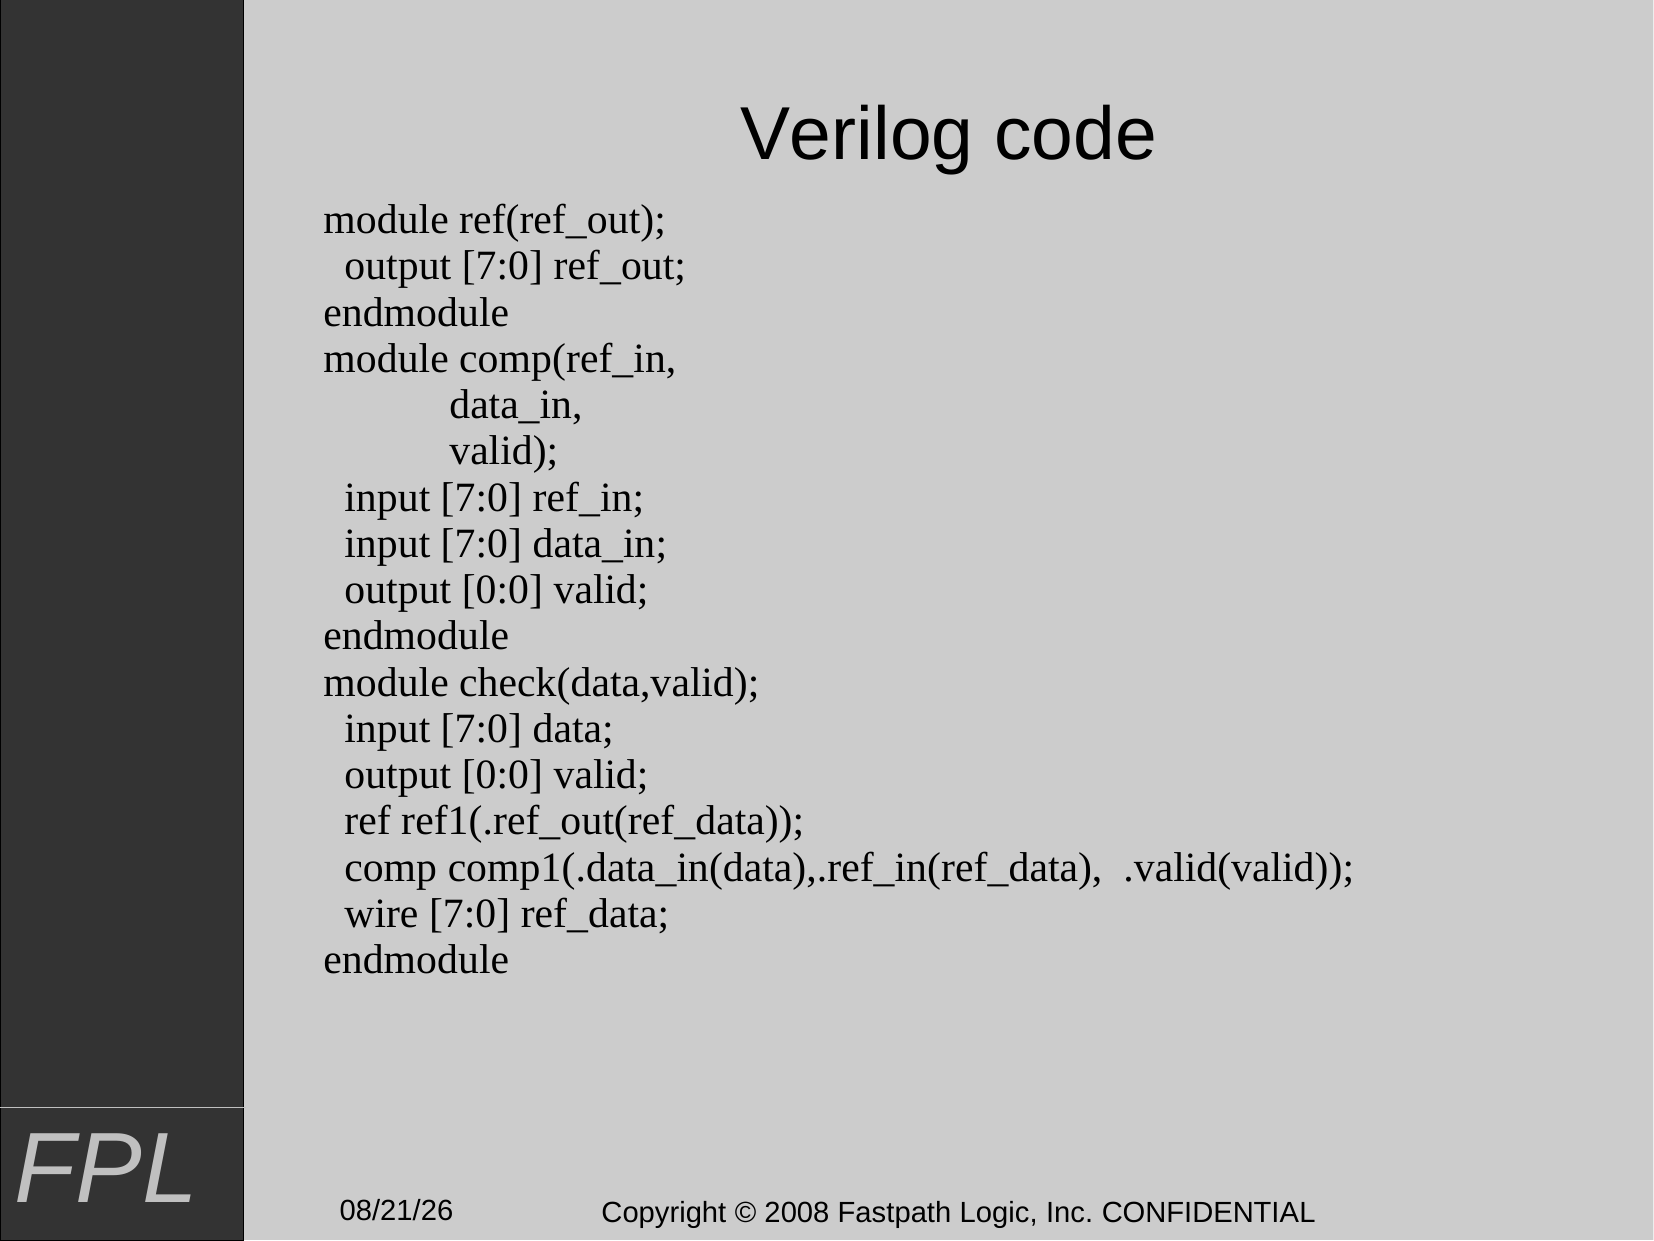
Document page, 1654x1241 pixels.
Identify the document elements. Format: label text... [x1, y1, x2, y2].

title Verilog code [397, 25, 1500, 196]
list module ref(ref_out); output [7:0] ref_out; endmodule module comp(ref_in, data_in, valid); input [7:0] ref_in; input [7:0] data_in; output [0:0] valid; endmodule module check(data,valid); input [7:0] data; output [0:0] valid; ref ref1(.ref_out(ref_data)); comp comp1(.data_in(data),.ref_in(ref_data), .valid(valid)); wire [7:0] ref_data; endmodule [323, 196, 1654, 1179]
